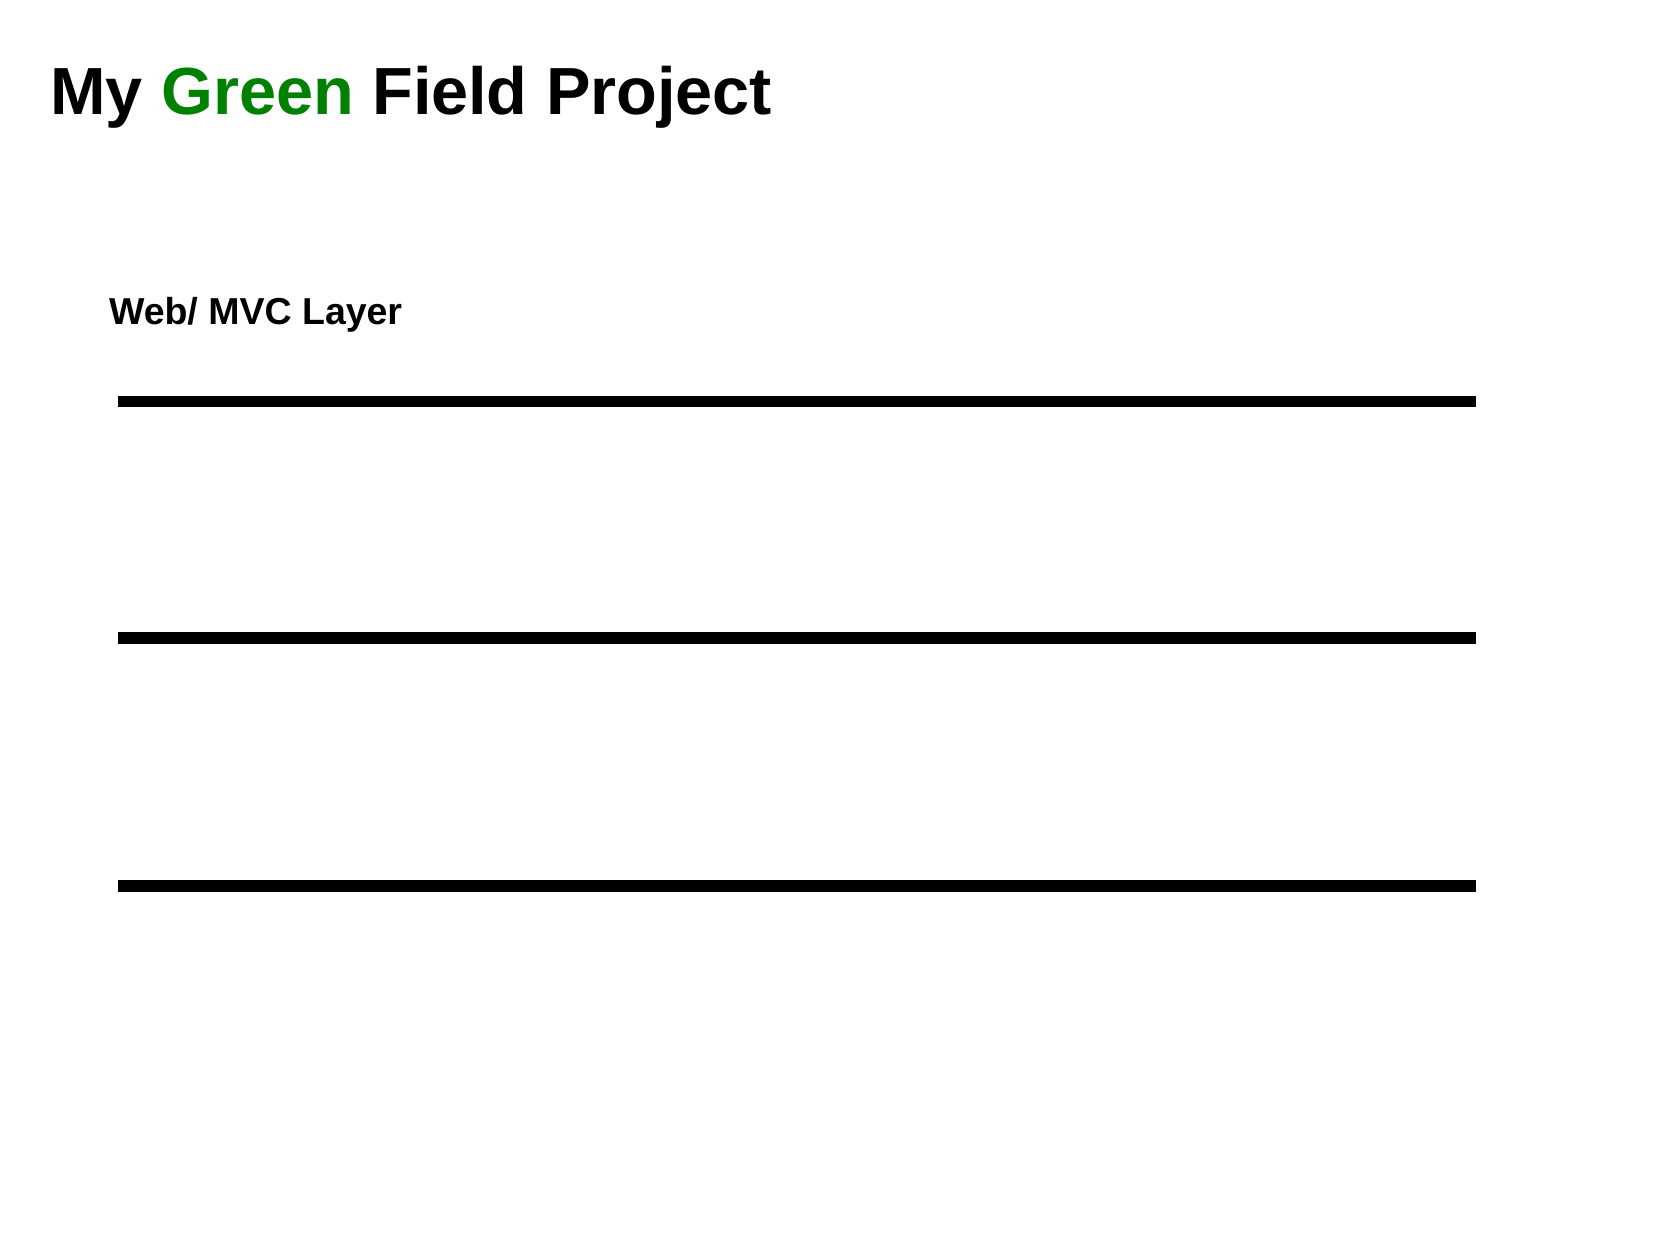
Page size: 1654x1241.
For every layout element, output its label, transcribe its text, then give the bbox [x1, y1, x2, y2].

text_box Web/ MVC Layer [94, 283, 417, 341]
text_box My Green Field Project [35, 47, 789, 137]
